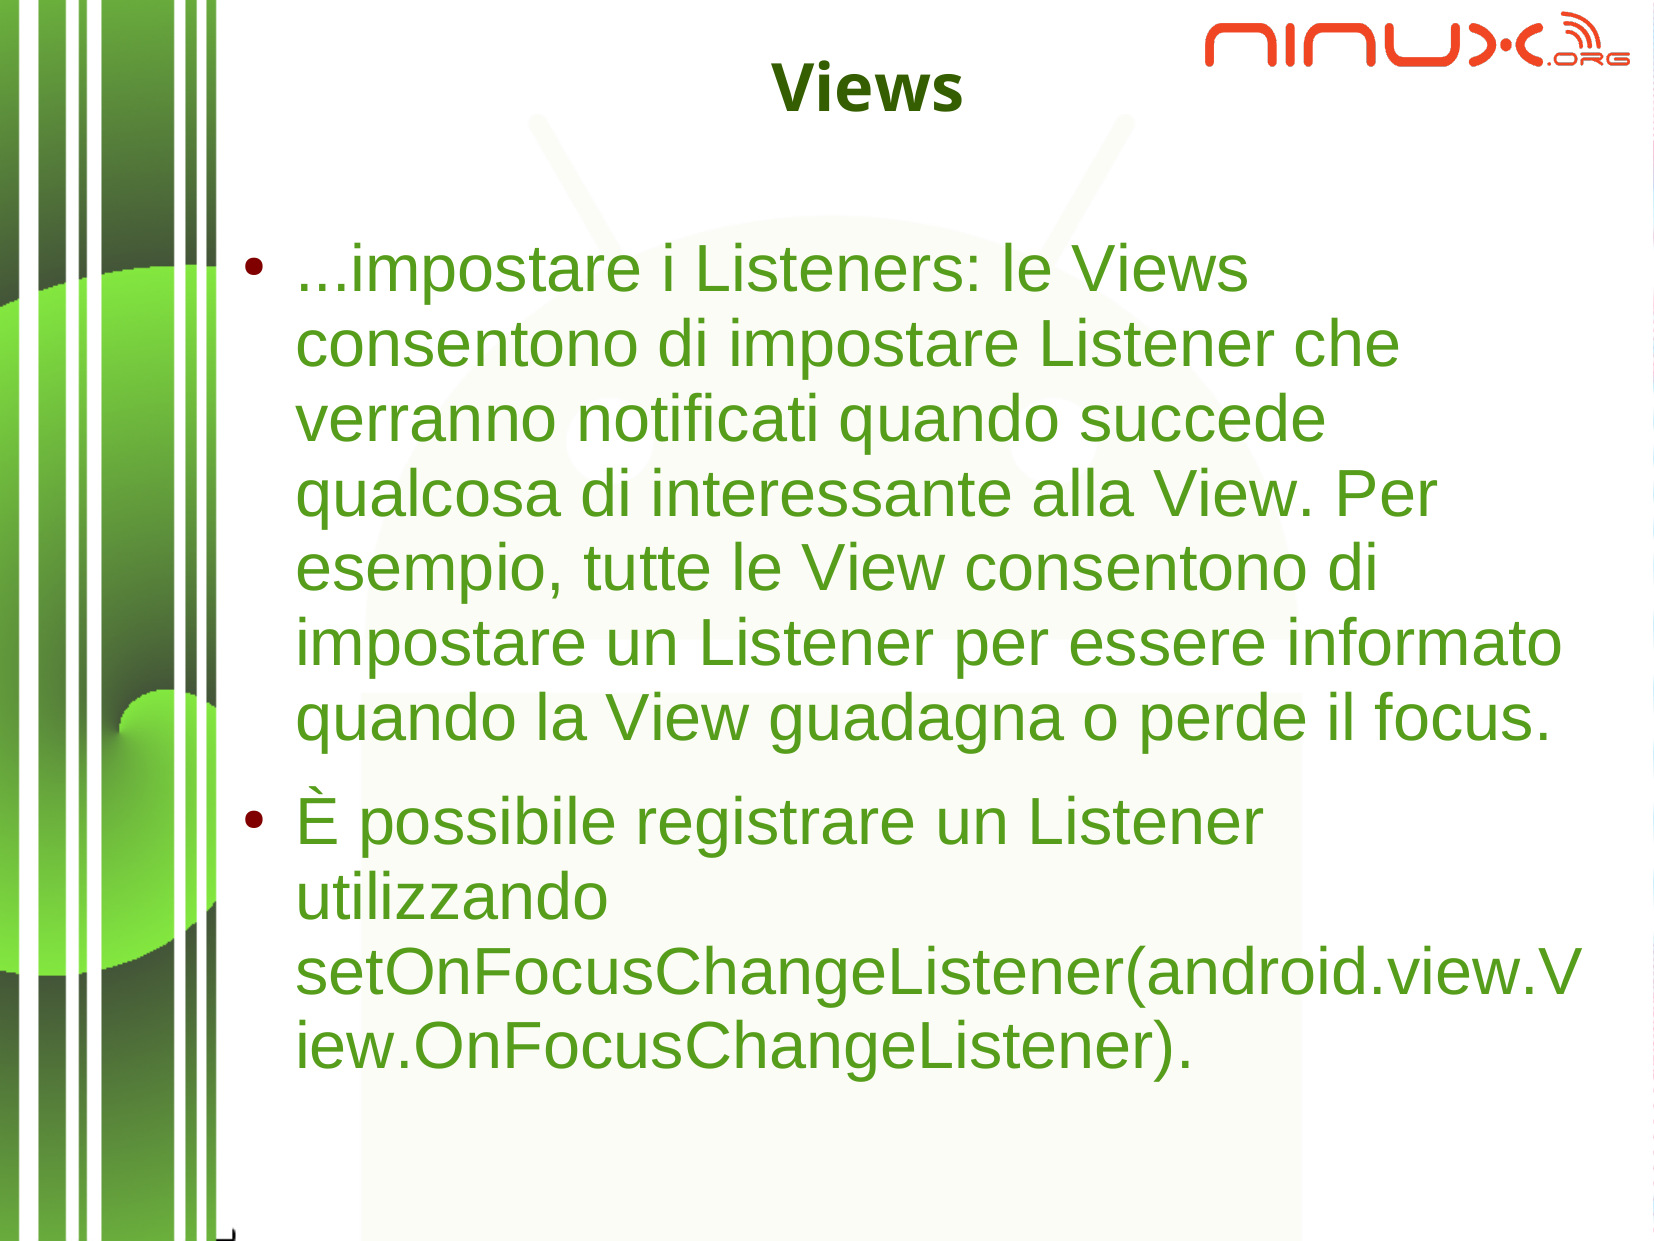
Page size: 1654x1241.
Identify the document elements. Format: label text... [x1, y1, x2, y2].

picture [0, 0, 1654, 1241]
list ...impostare i Listeners: le Views consentono di impostare Listener che verranno notificati quando succede qualcosa di interessante alla View. Per esempio, tutte le View consentono di impostare un Listener per essere informato quando la View guadagna o perde il focus. È possibile registrare un Listener utilizzando setOnFocusChangeListener(android.view.View.OnFocusChangeListener). [224, 231, 1598, 1084]
title Views [236, 46, 1500, 125]
